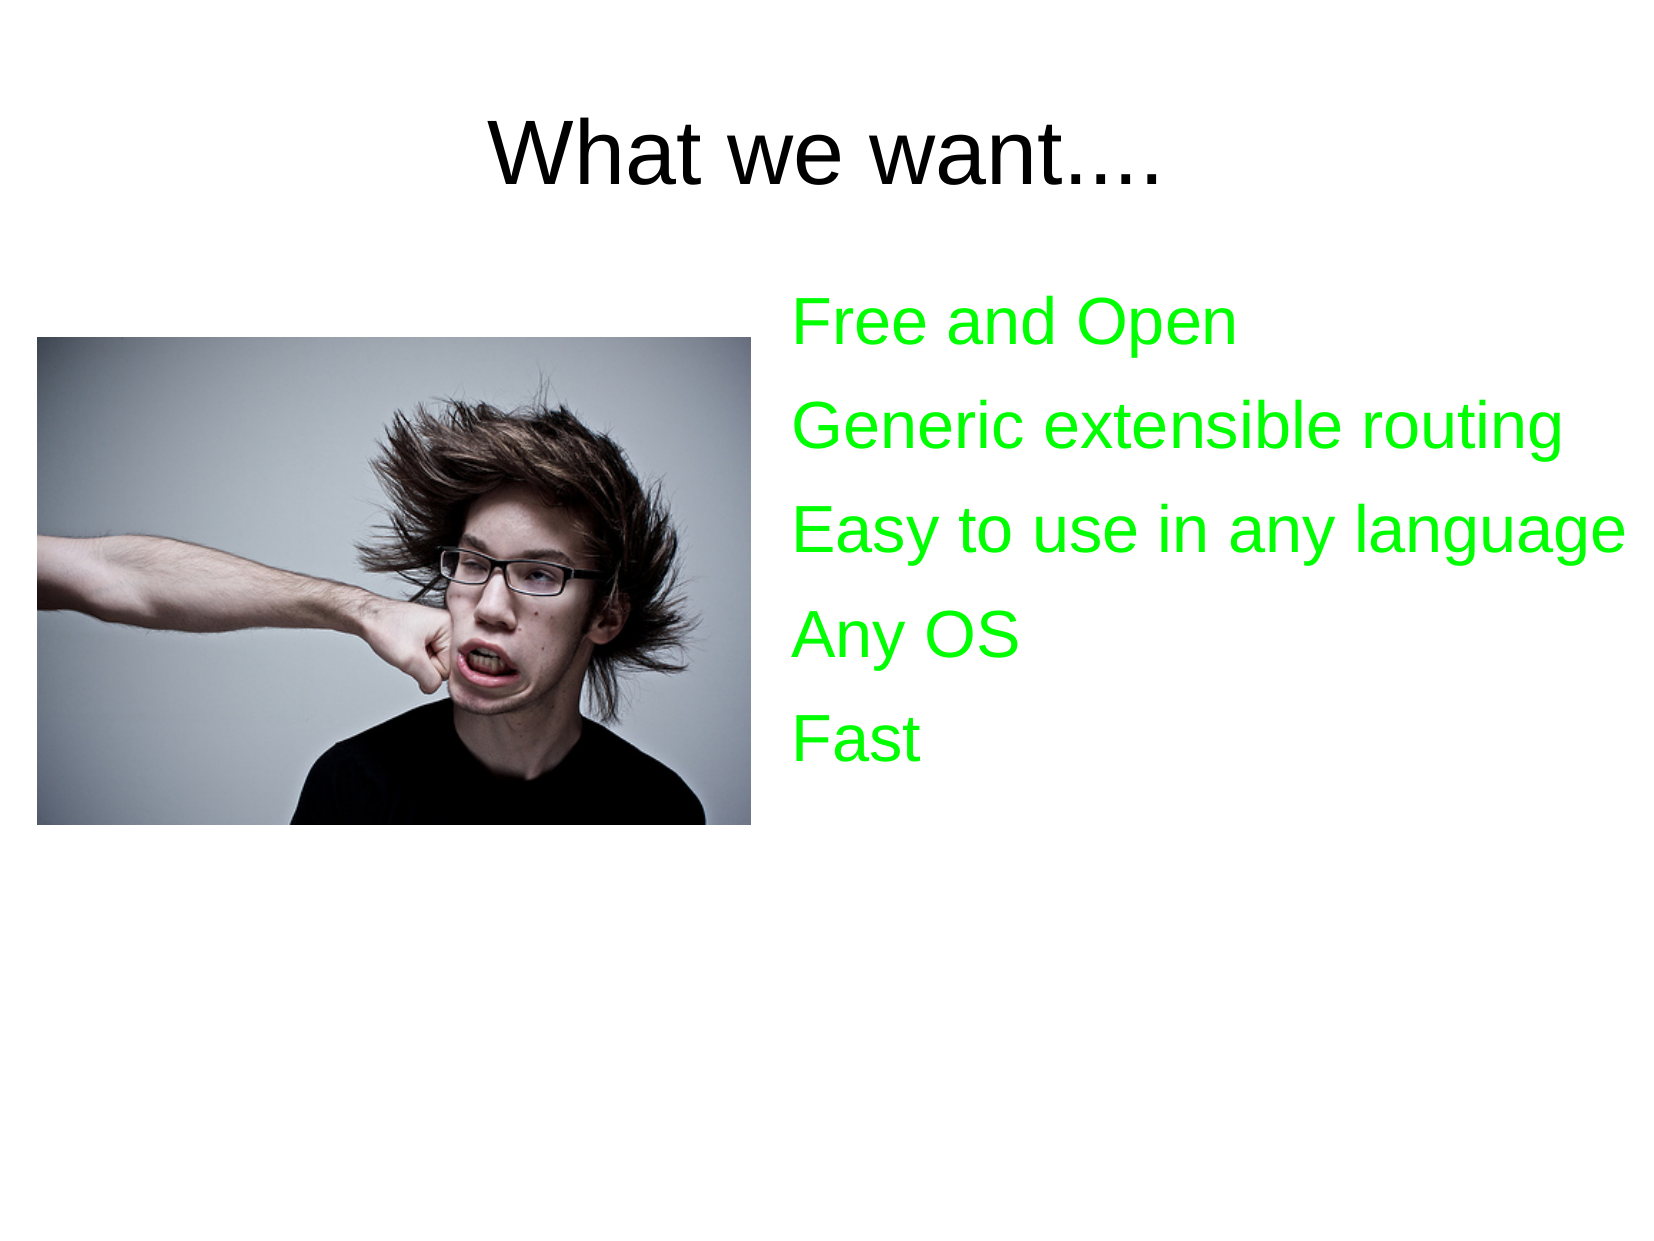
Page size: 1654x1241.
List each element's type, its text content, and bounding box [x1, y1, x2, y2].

list Free and Open Generic extensible routing Easy to use in any language Any OS Fast [773, 283, 1654, 1088]
picture [37, 337, 751, 826]
title What we want.... [82, 56, 1571, 250]
